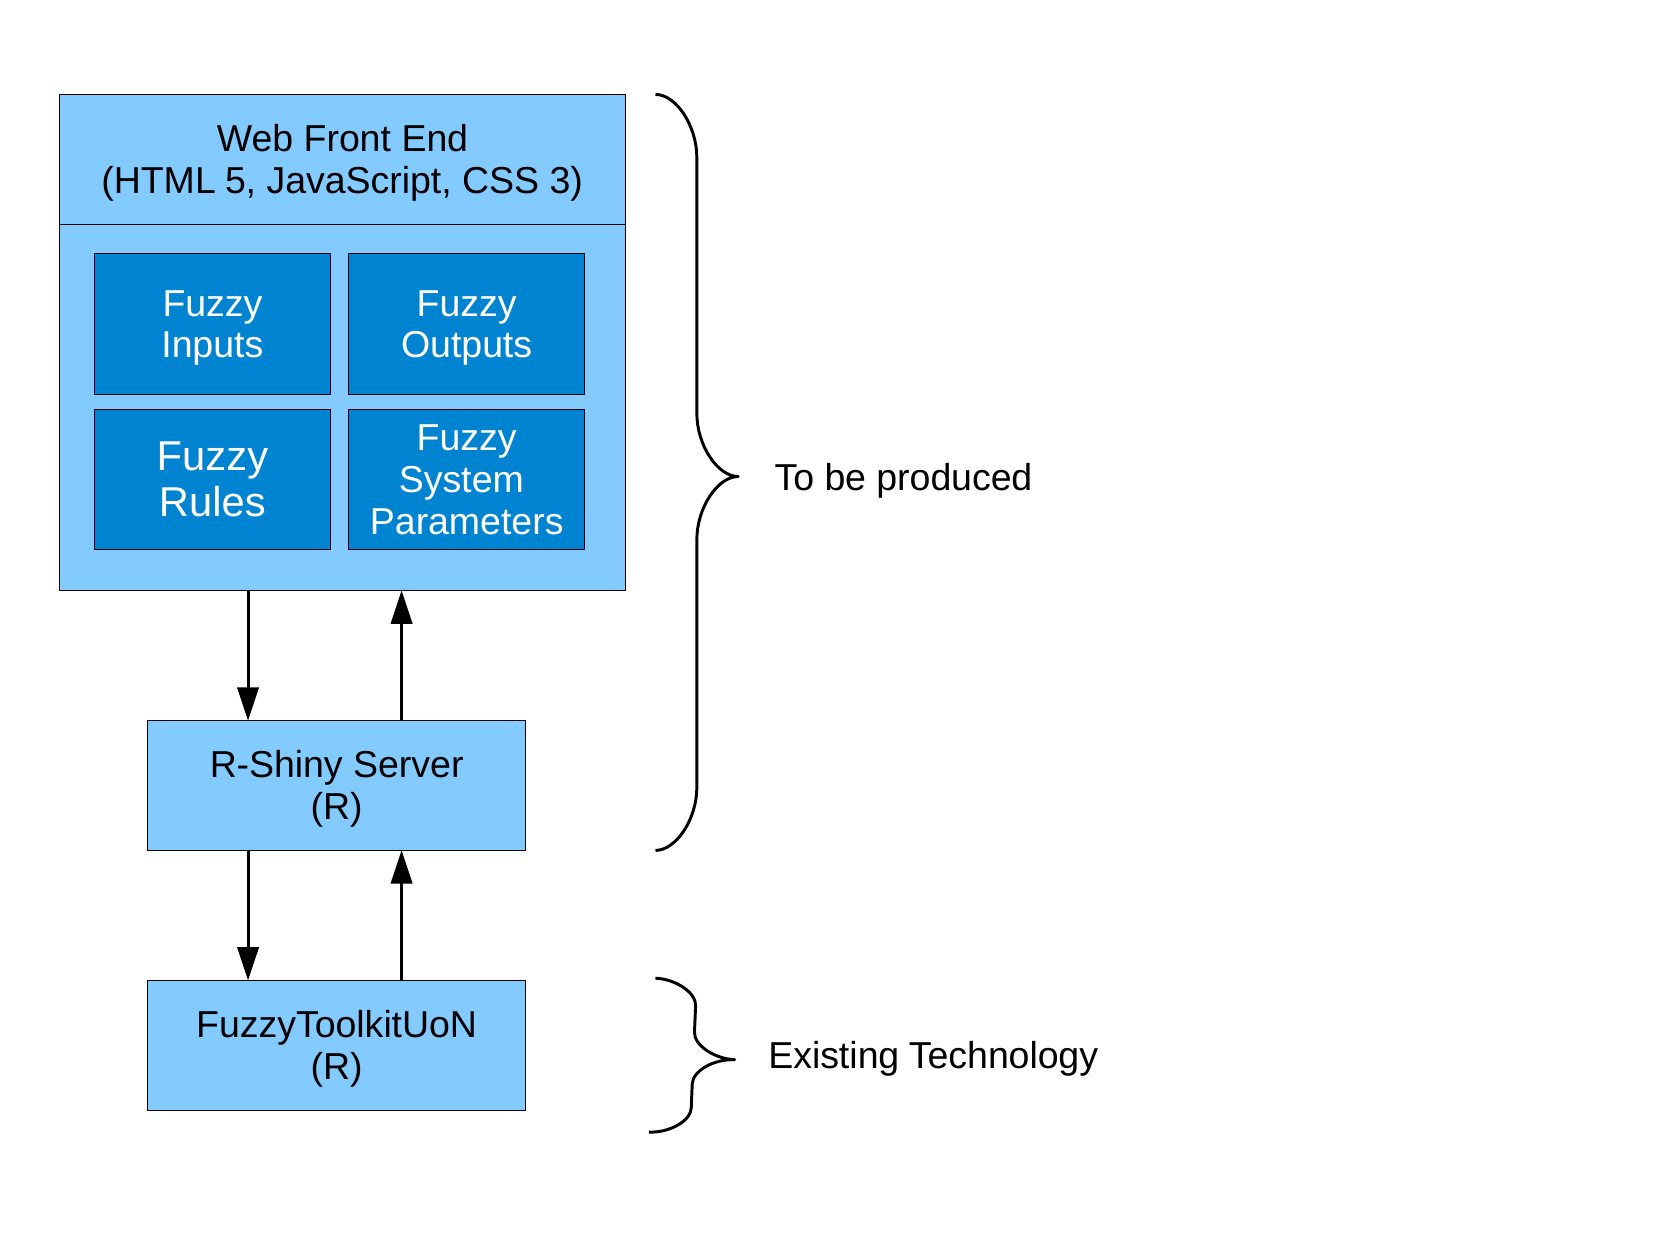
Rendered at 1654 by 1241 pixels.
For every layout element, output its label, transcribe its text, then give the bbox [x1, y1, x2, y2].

text_box Web Front End (HTML 5, JavaScript, CSS 3) [59, 94, 626, 225]
text_box Fuzzy Inputs [94, 253, 331, 395]
text_box Existing Technology [750, 1027, 1117, 1127]
text_box [59, 225, 626, 591]
text_box Fuzzy System Parameters [348, 409, 585, 550]
text_box Fuzzy Outputs [348, 253, 585, 395]
text_box Fuzzy Rules [94, 409, 331, 550]
text_box R-Shiny Server (R) [147, 720, 526, 851]
text_box FuzzyToolkitUoN (R) [147, 980, 526, 1111]
text_box To be produced [720, 448, 1087, 548]
